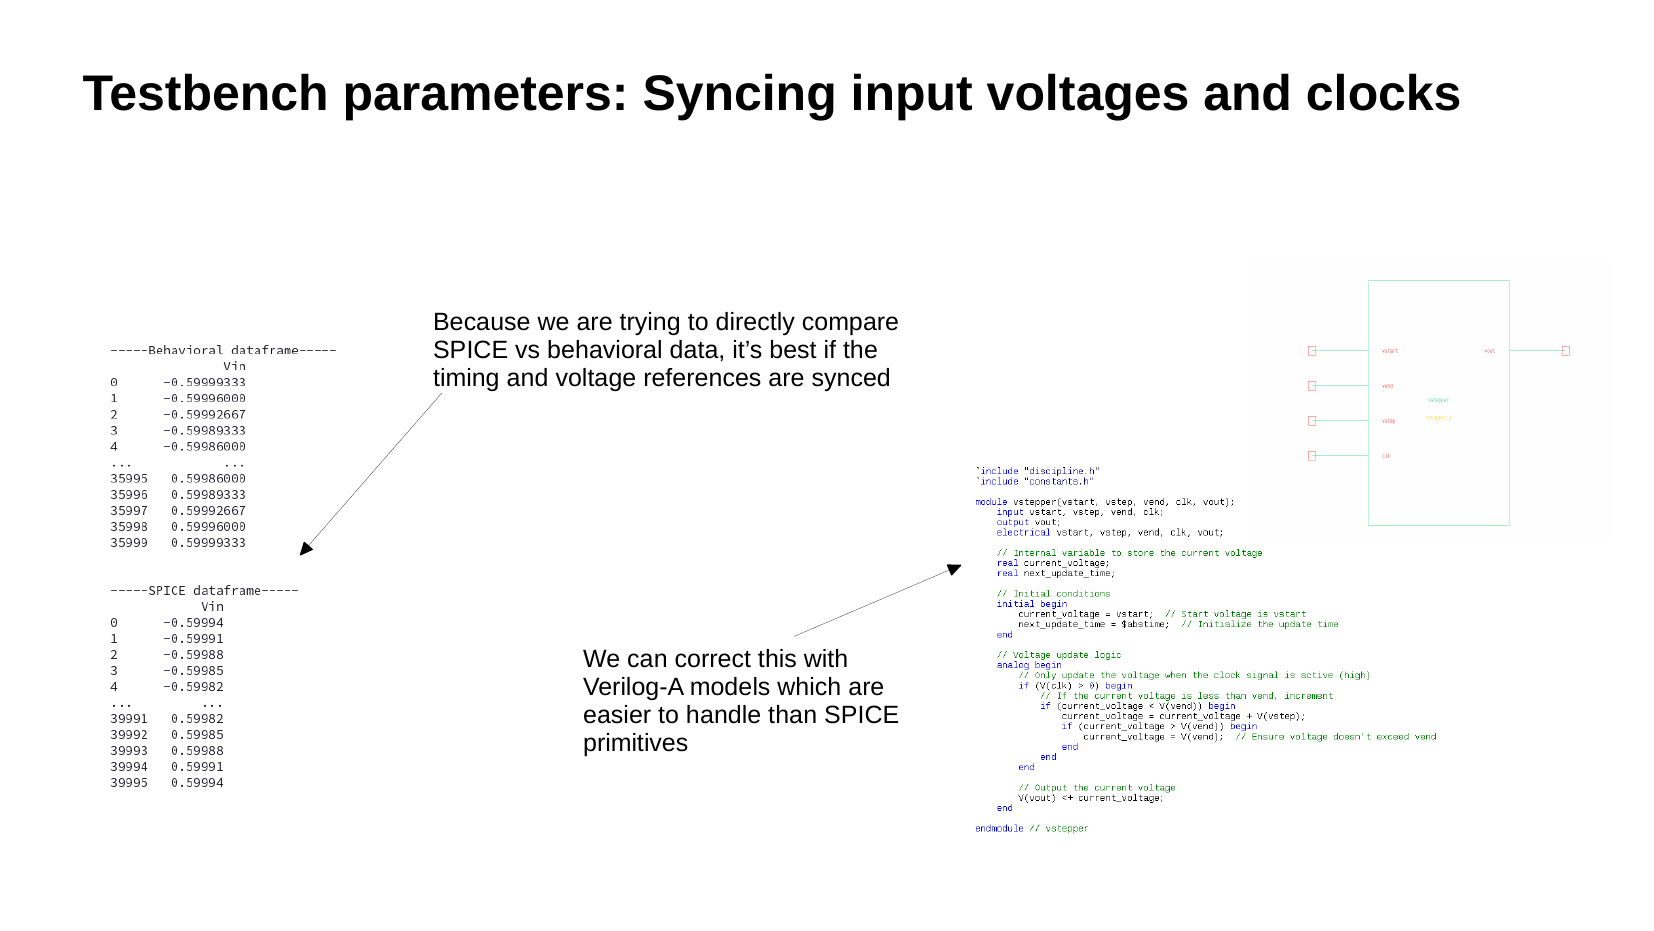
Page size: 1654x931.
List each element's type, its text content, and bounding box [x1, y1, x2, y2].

title Testbench parameters: Syncing input voltages and clocks [82, 37, 1571, 151]
picture [110, 337, 338, 791]
text_box We can correct this with Verilog-A models which are easier to handle than SPICE primitives [568, 637, 938, 765]
picture [975, 262, 1613, 863]
text_box Because we are trying to directly compare SPICE vs behavioral data, it’s best if the timing and voltage references are synced [418, 300, 938, 399]
